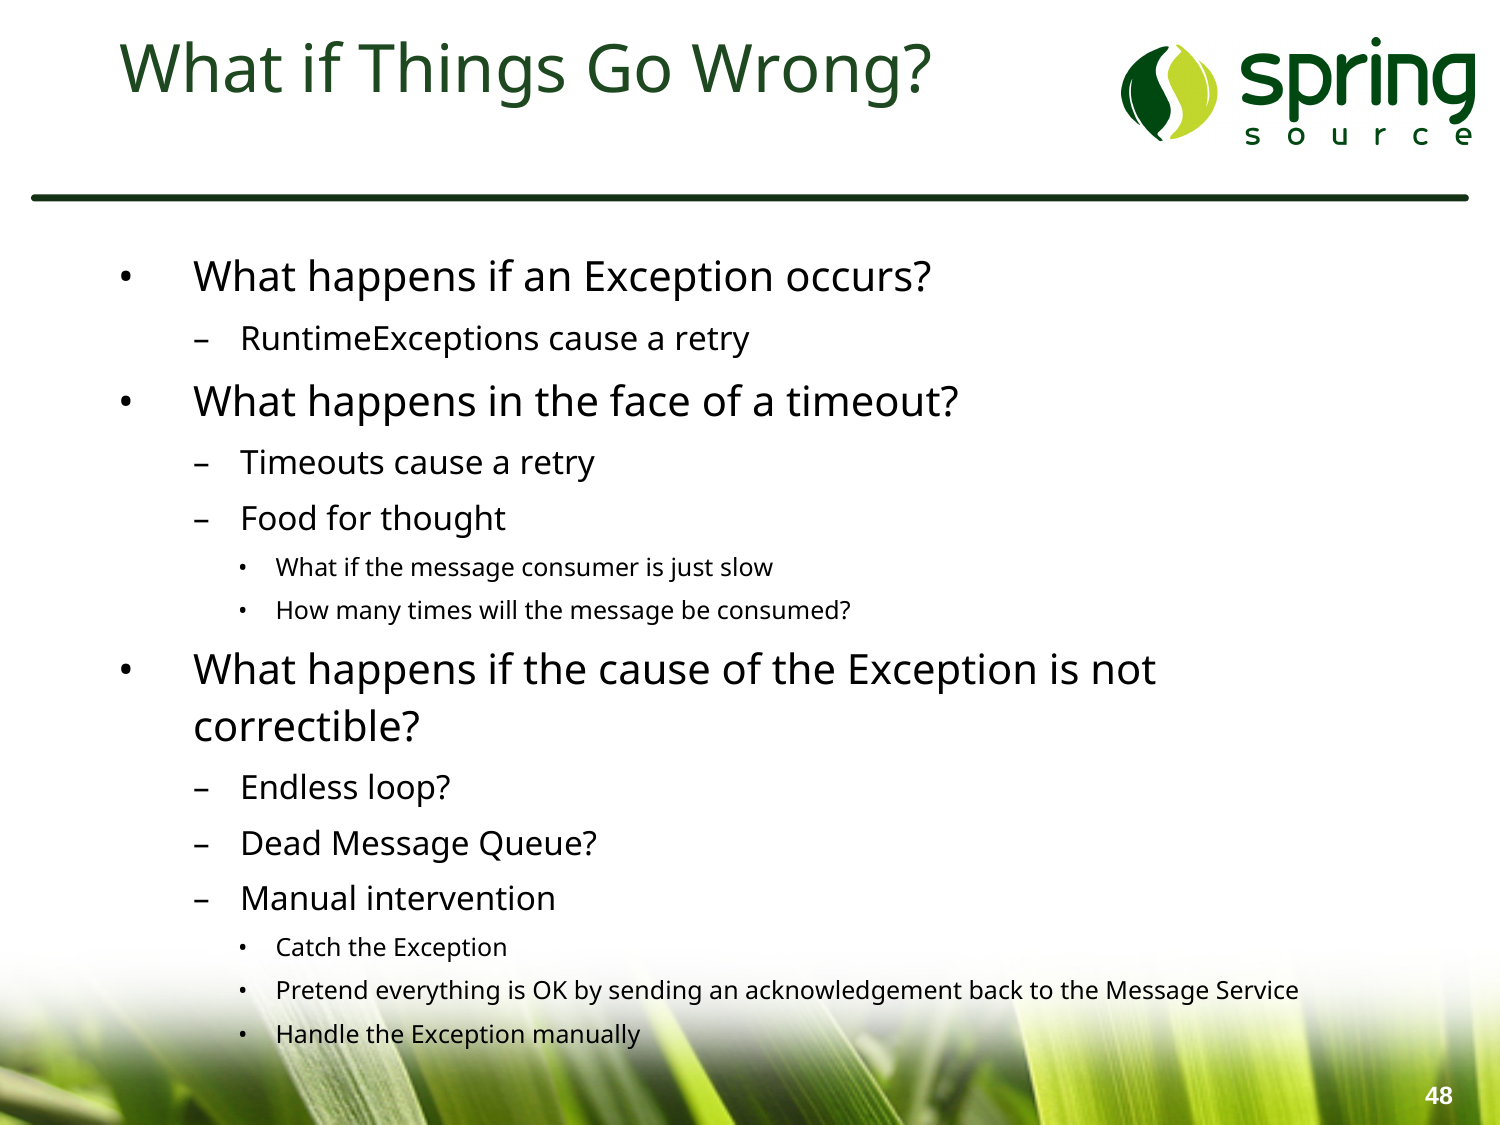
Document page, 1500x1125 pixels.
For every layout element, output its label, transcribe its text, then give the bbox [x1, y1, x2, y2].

picture [489, 987, 496, 997]
picture [972, 987, 980, 997]
list What happens if an Exception occurs? RuntimeExceptions cause a retry What happens in the face of a timeout? Timeouts cause a retry Food for thought What if the message consumer is just slow How many times will the message be consumed? What happens if the cause of the Exception is not correctible? Endless loop? Dead Message Queue? Manual intervention Catch the Exception Pretend everything is OK by sending an acknowledgement back to the Message Service Handle the Exception manually [103, 239, 1394, 986]
title What if Things Go Wrong? [104, 14, 1137, 177]
picture [1137, 37, 1475, 145]
picture [803, 987, 810, 997]
picture [1113, 986, 1120, 995]
picture [357, 987, 364, 997]
picture [592, 986, 599, 997]
picture [859, 987, 866, 997]
picture [826, 986, 832, 996]
picture [874, 987, 881, 997]
picture [818, 986, 823, 996]
picture [536, 986, 548, 997]
picture [577, 987, 585, 997]
picture [653, 987, 660, 997]
picture [1184, 987, 1191, 997]
picture [1256, 986, 1263, 996]
picture [429, 986, 436, 997]
picture [691, 987, 698, 997]
picture [0, 944, 1500, 1125]
picture [1042, 987, 1049, 997]
picture [392, 986, 399, 996]
